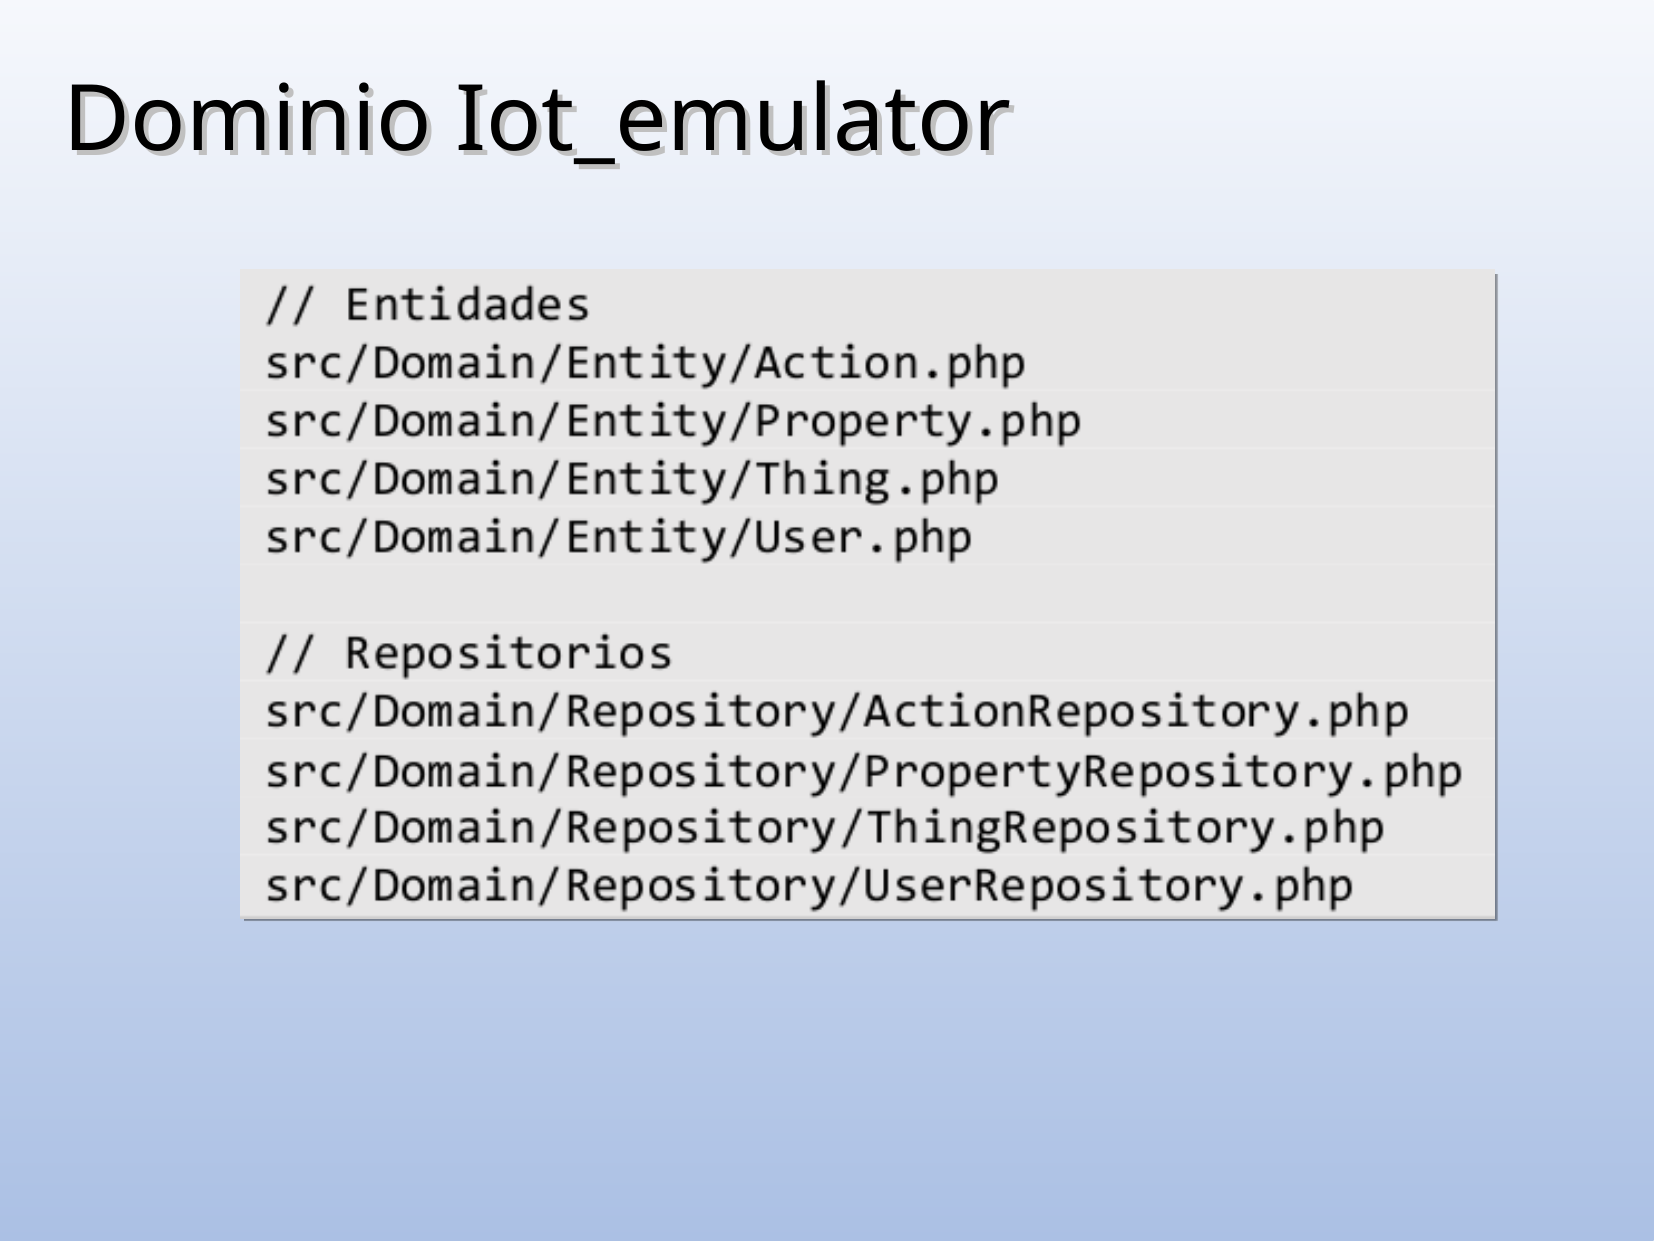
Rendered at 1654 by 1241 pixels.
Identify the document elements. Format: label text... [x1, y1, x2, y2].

title Dominio Iot_emulator [63, 58, 1553, 170]
picture [240, 270, 1495, 919]
